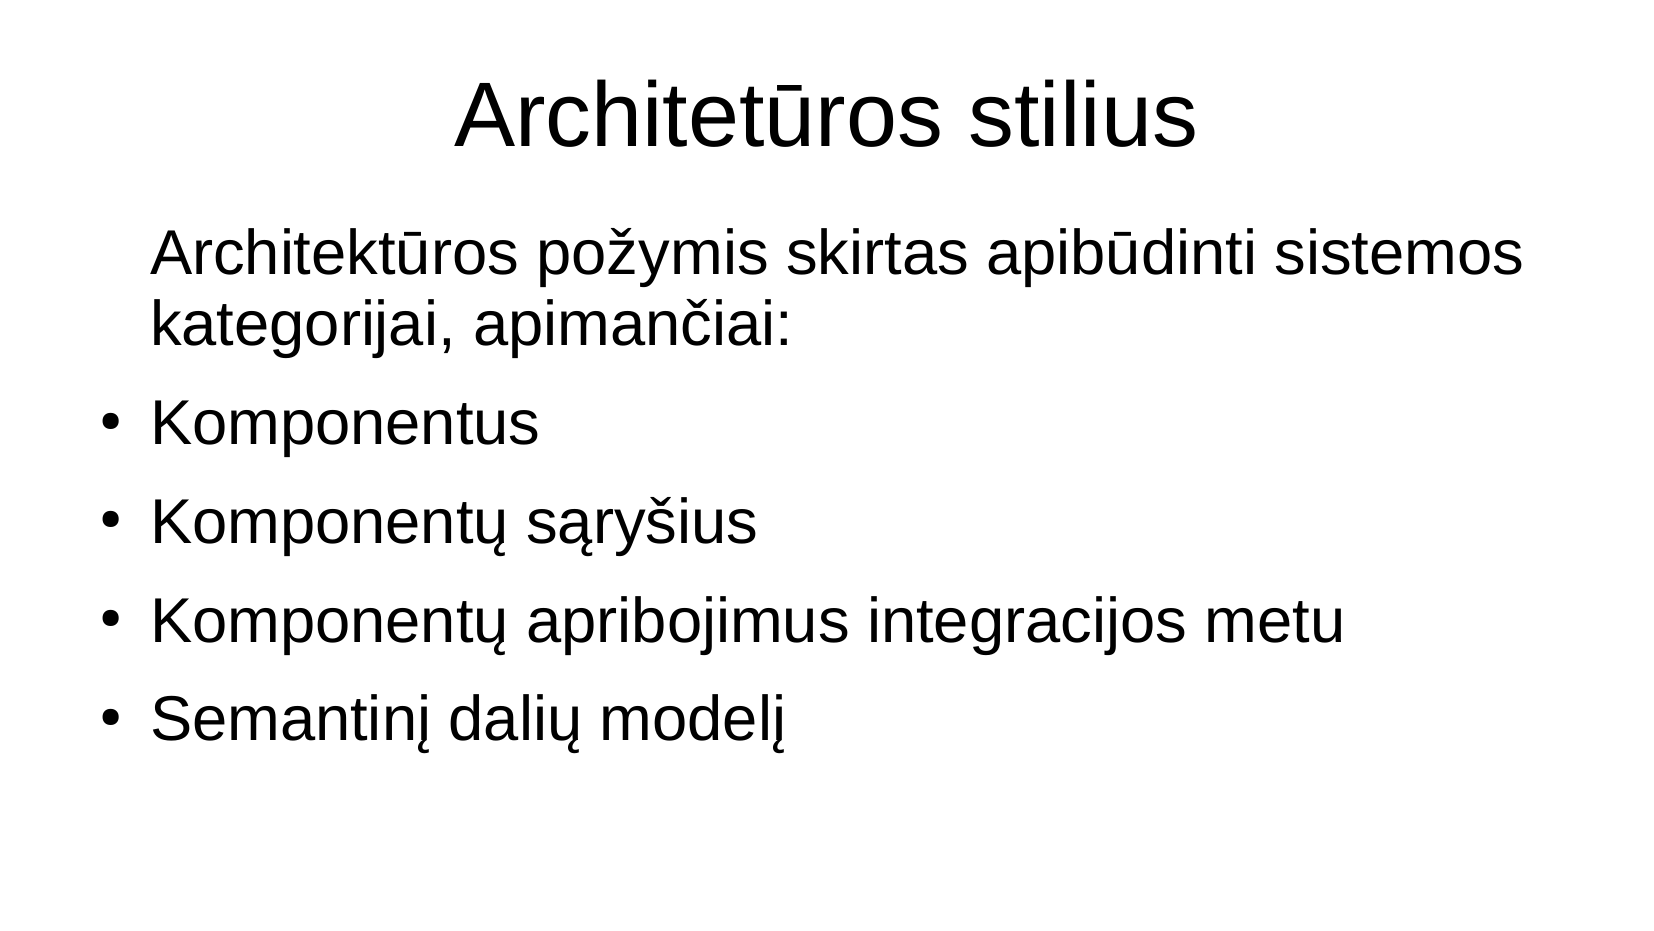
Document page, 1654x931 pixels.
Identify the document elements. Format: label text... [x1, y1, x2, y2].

title Architetūros stilius [82, 37, 1571, 193]
list Architektūros požymis skirtas apibūdinti sistemos kategorijai, apimančiai: Komponentus Komponentų sąryšius Komponentų apribojimus integracijos metu Semantinį dalių modelį [82, 217, 1571, 758]
